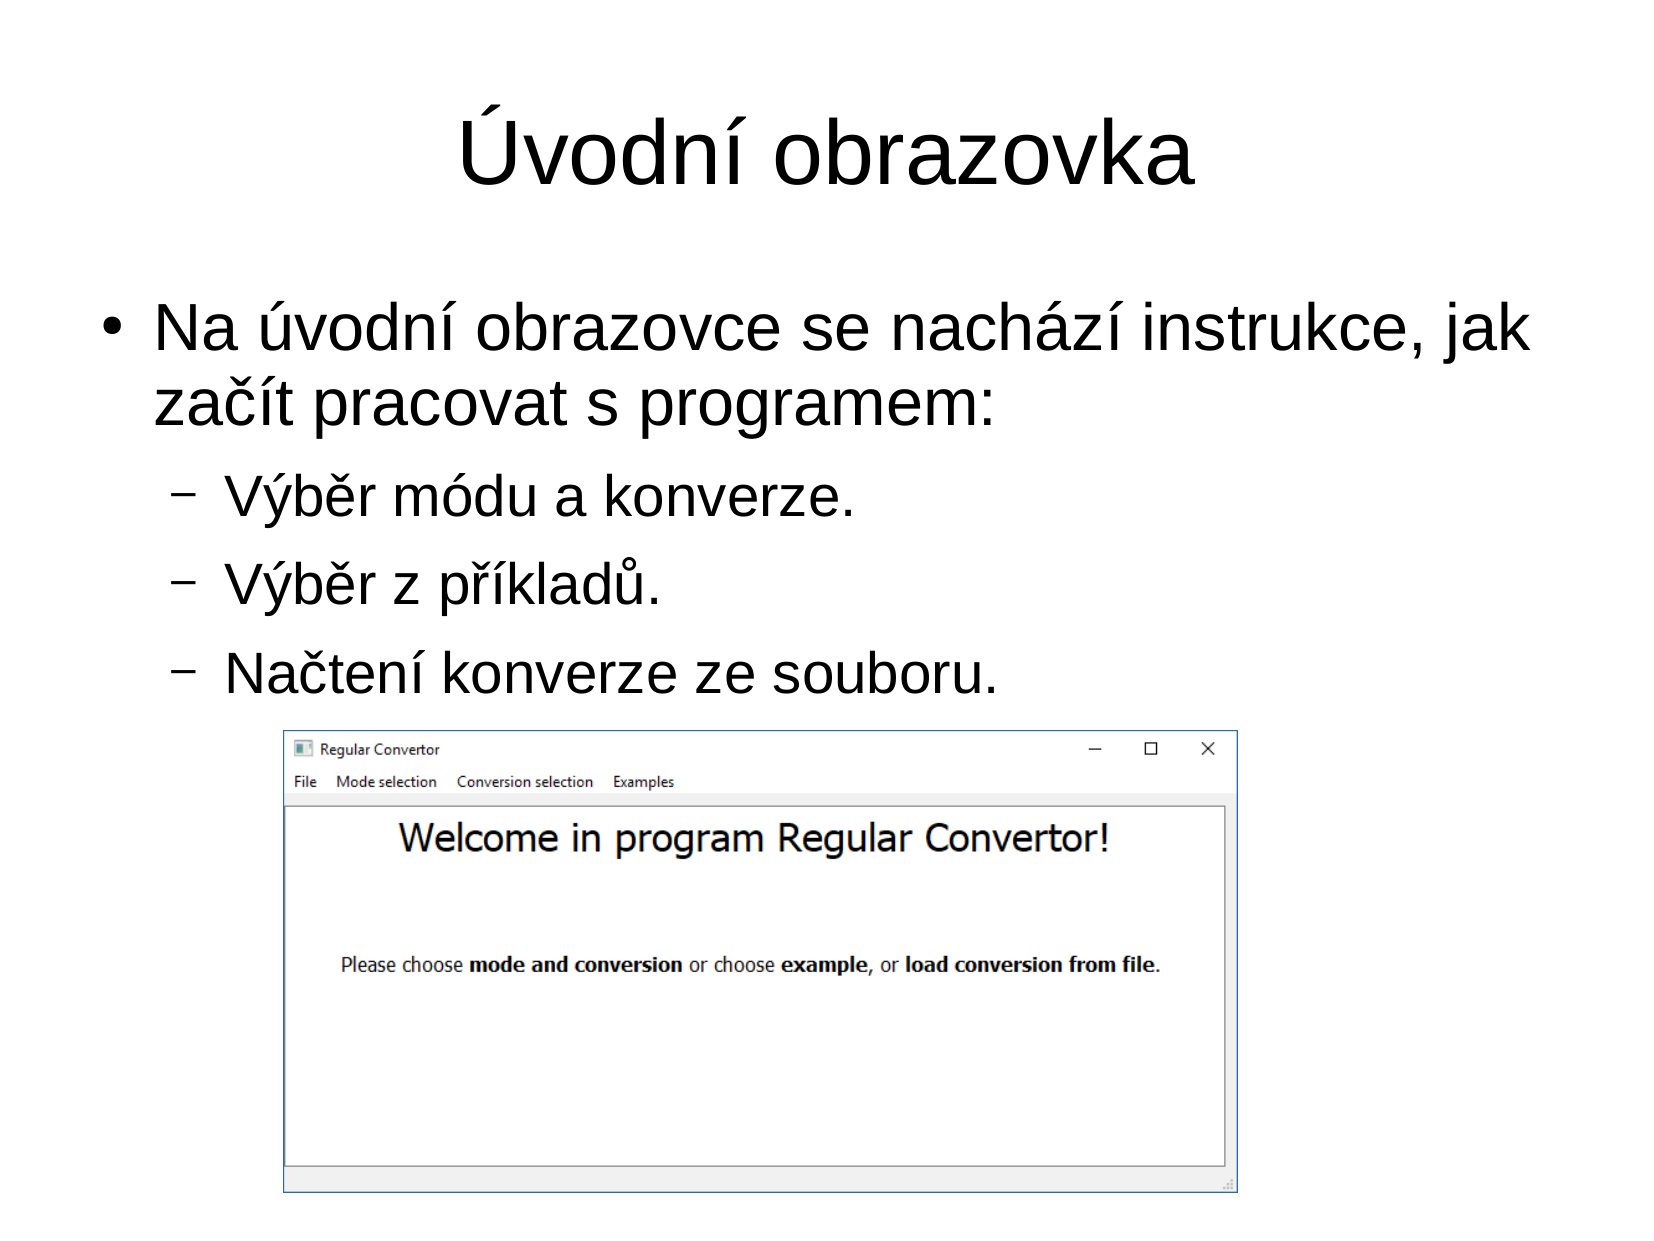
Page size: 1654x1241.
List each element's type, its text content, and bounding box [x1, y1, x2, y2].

list Na úvodní obrazovce se nachází instrukce, jak začít pracovat s programem: Výběr módu a konverze. Výběr z příkladů. Načtení konverze ze souboru. [82, 290, 1571, 1010]
title Úvodní obrazovka [82, 49, 1571, 257]
picture [283, 730, 1238, 1193]
